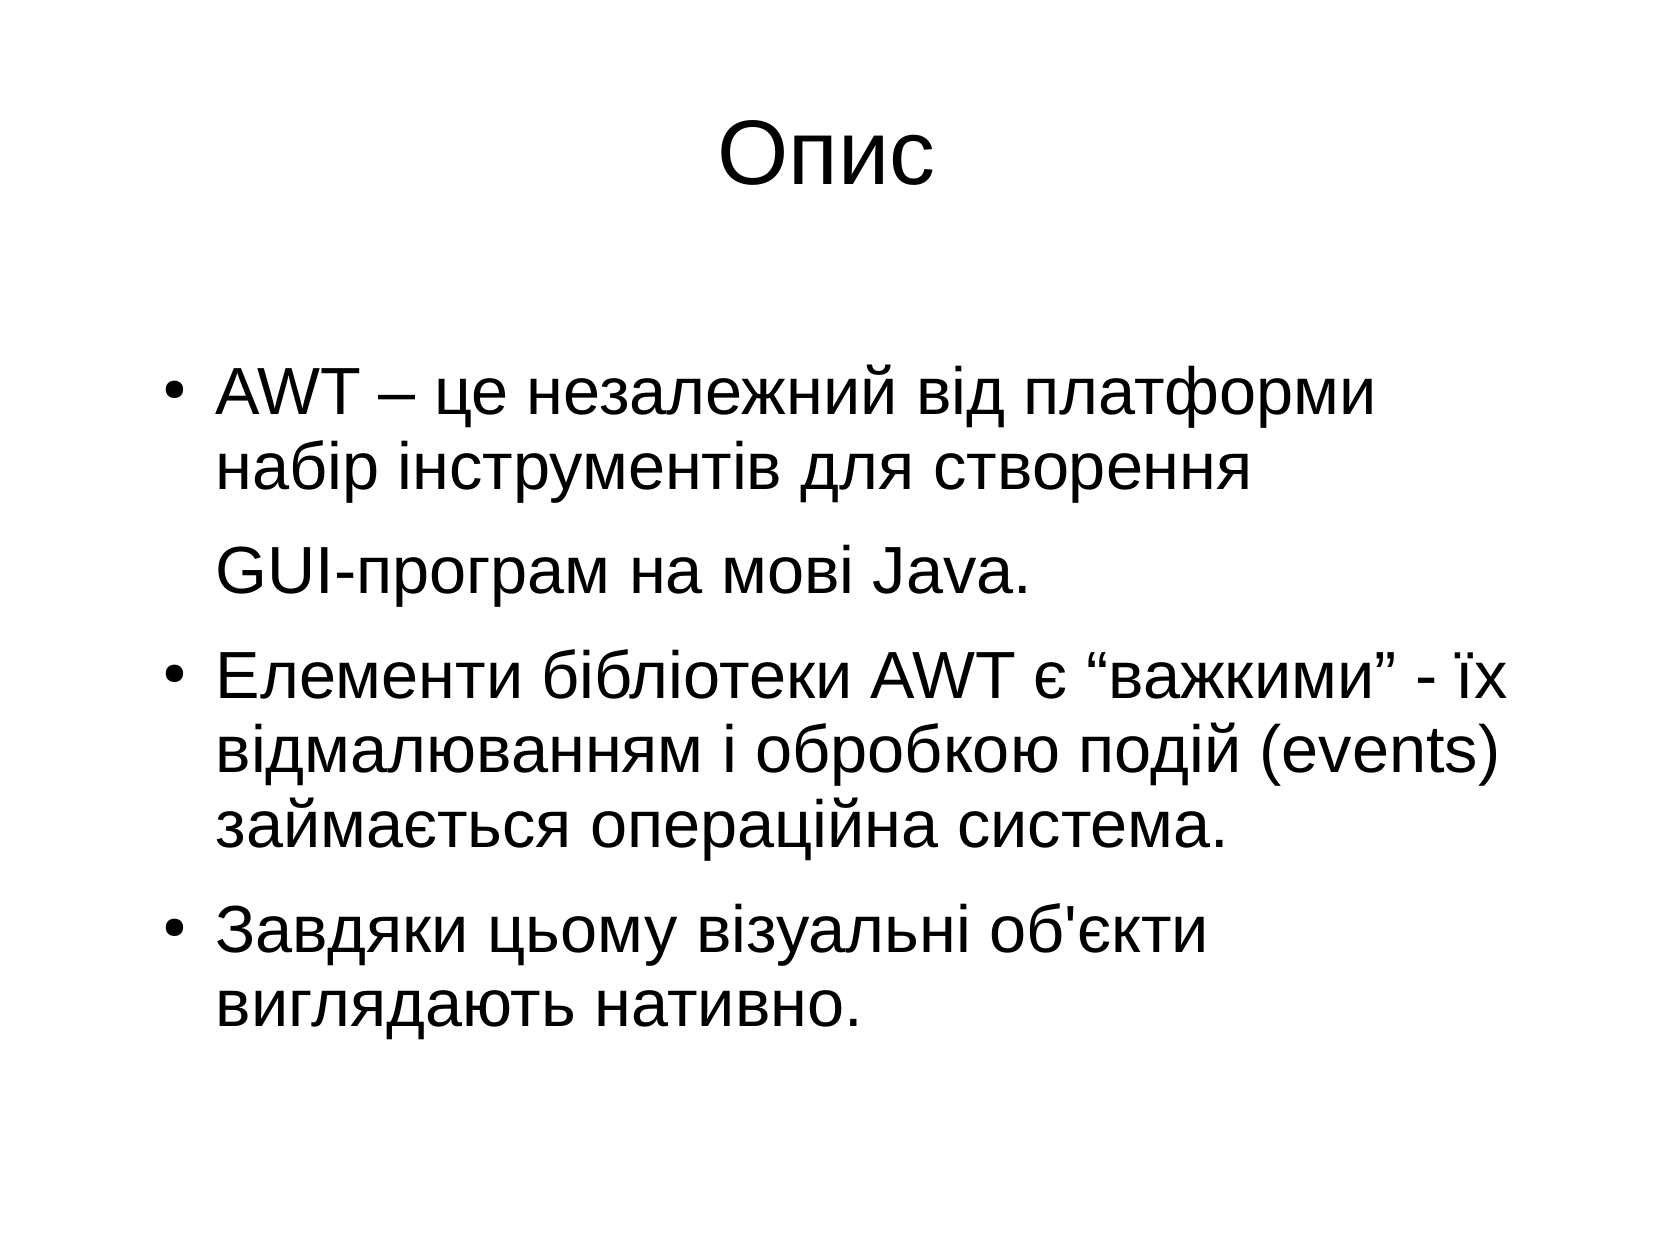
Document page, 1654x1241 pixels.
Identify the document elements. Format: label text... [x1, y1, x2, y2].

title Опис [82, 49, 1571, 257]
list AWT – це незалежний від платформи набір інструментів для створення GUI-програм на мові Java. Елементи бібліотеки AWT є “важкими” - їх відмалюванням і обробкою подій (events) займається операційна система. Завдяки цьому візуальні об'єкти виглядають нативно. [144, 354, 1536, 1146]
